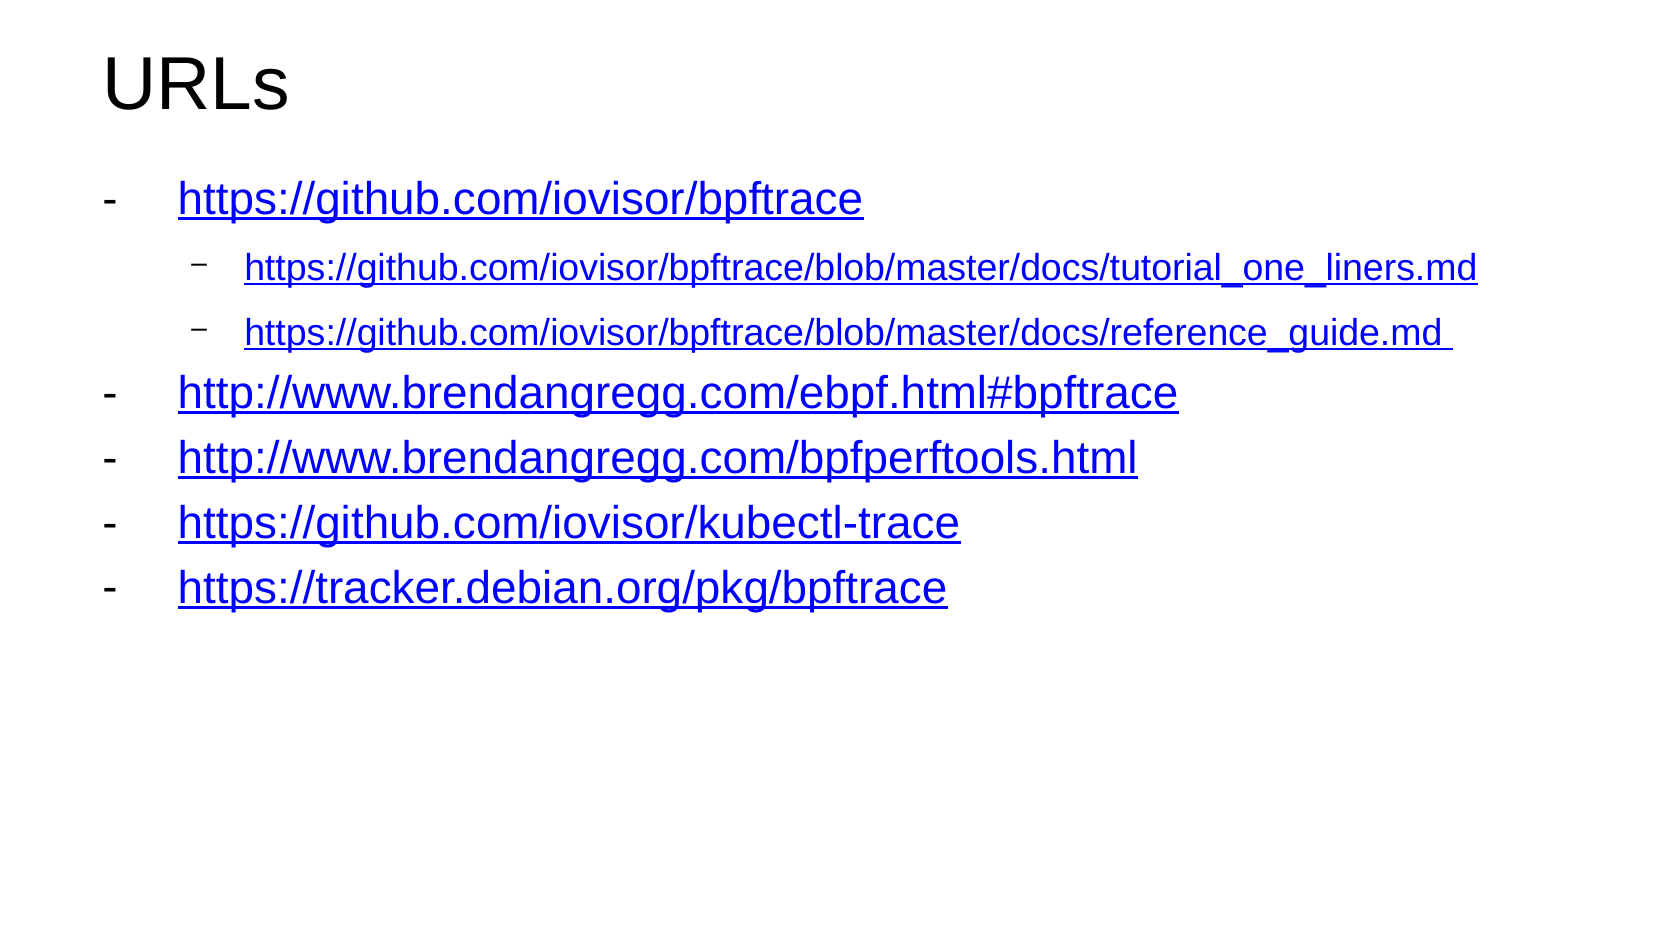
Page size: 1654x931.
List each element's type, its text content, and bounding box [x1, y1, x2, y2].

list https://github.com/iovisor/bpftrace https://github.com/iovisor/bpftrace/blob/master/docs/tutorial_one_liners.md https://github.com/iovisor/bpftrace/blob/master/docs/reference_guide.md http://www.brendangregg.com/ebpf.html#bpftrace http://www.brendangregg.com/bpfperftools.html https://github.com/iovisor/kubectl-trace https://tracker.debian.org/pkg/bpftrace [82, 158, 1571, 883]
title URLs [82, 20, 1571, 139]
